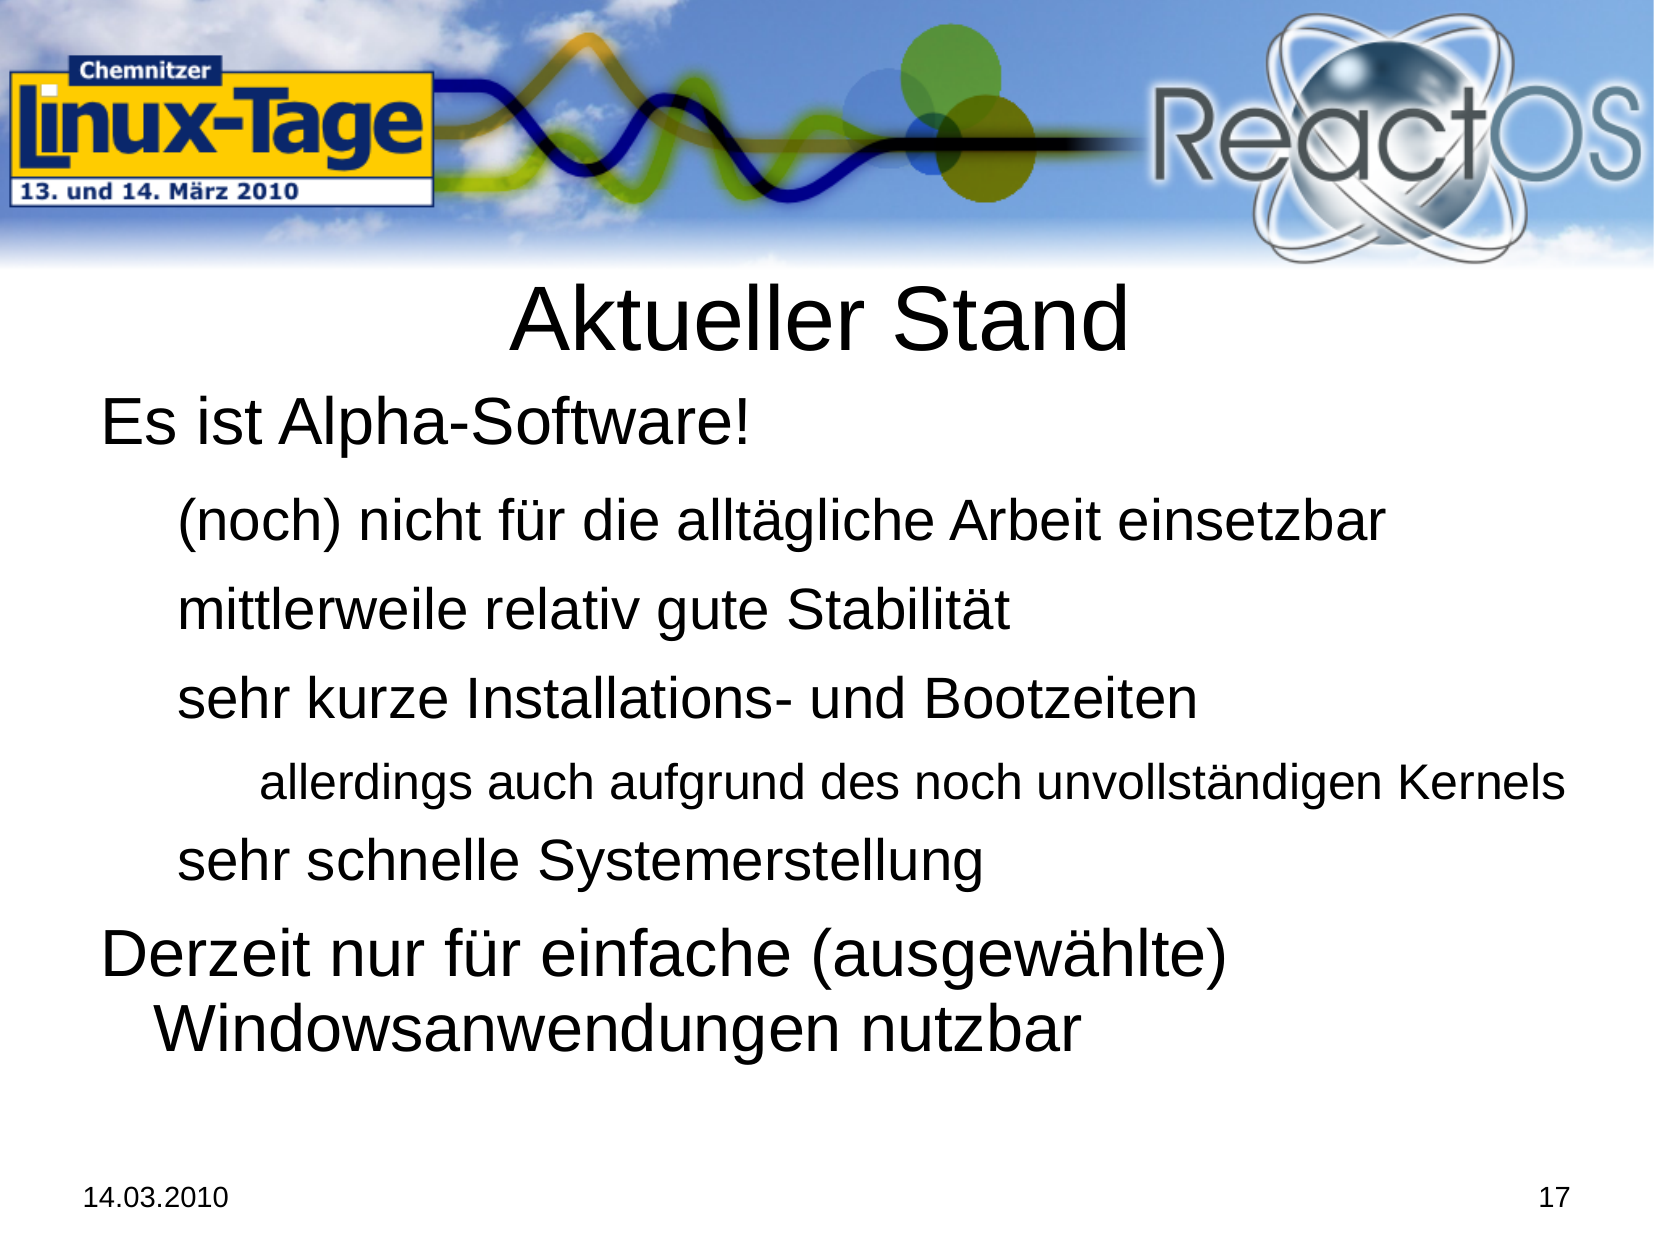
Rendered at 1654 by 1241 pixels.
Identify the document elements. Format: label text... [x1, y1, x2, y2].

picture [0, 0, 1654, 1241]
title Aktueller Stand [76, 230, 1565, 408]
list Es ist Alpha-Software! (noch) nicht für die alltägliche Arbeit einsetzbar mittlerweile relativ gute Stabilität sehr kurze Installations- und Bootzeiten allerdings auch aufgrund des noch unvollständigen Kernels sehr schnelle Systemerstellung Derzeit nur für einfache (ausgewählte) Windowsanwendungen nutzbar [82, 383, 1571, 1122]
